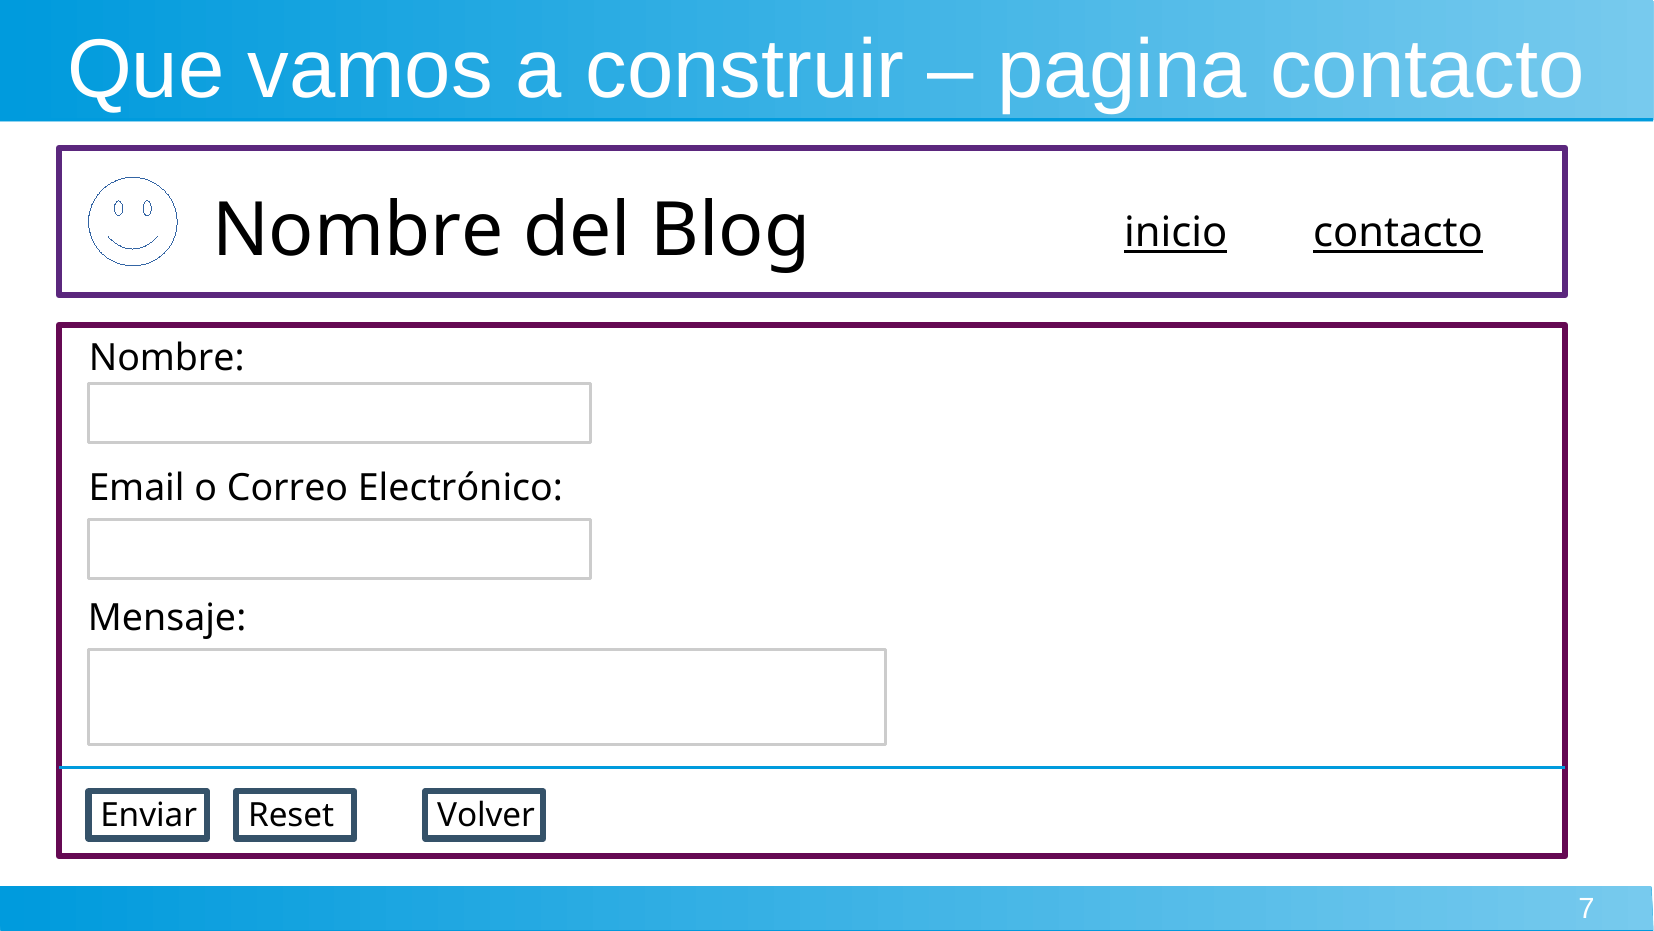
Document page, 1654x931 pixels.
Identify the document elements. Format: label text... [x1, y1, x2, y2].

text_box inicio [1124, 202, 1241, 260]
text_box Volver [437, 791, 536, 837]
text_box Email o Correo Electrónico: [88, 460, 709, 518]
text_box Reset [248, 791, 335, 837]
text_box Nombre del Blog [212, 175, 812, 278]
text_box Nombre: [88, 330, 245, 382]
text_box Enviar [100, 791, 198, 837]
text_box Mensaje: [87, 590, 709, 648]
title Que vamos a construir – pagina contacto [59, 22, 1595, 116]
text_box contacto [1313, 202, 1489, 260]
